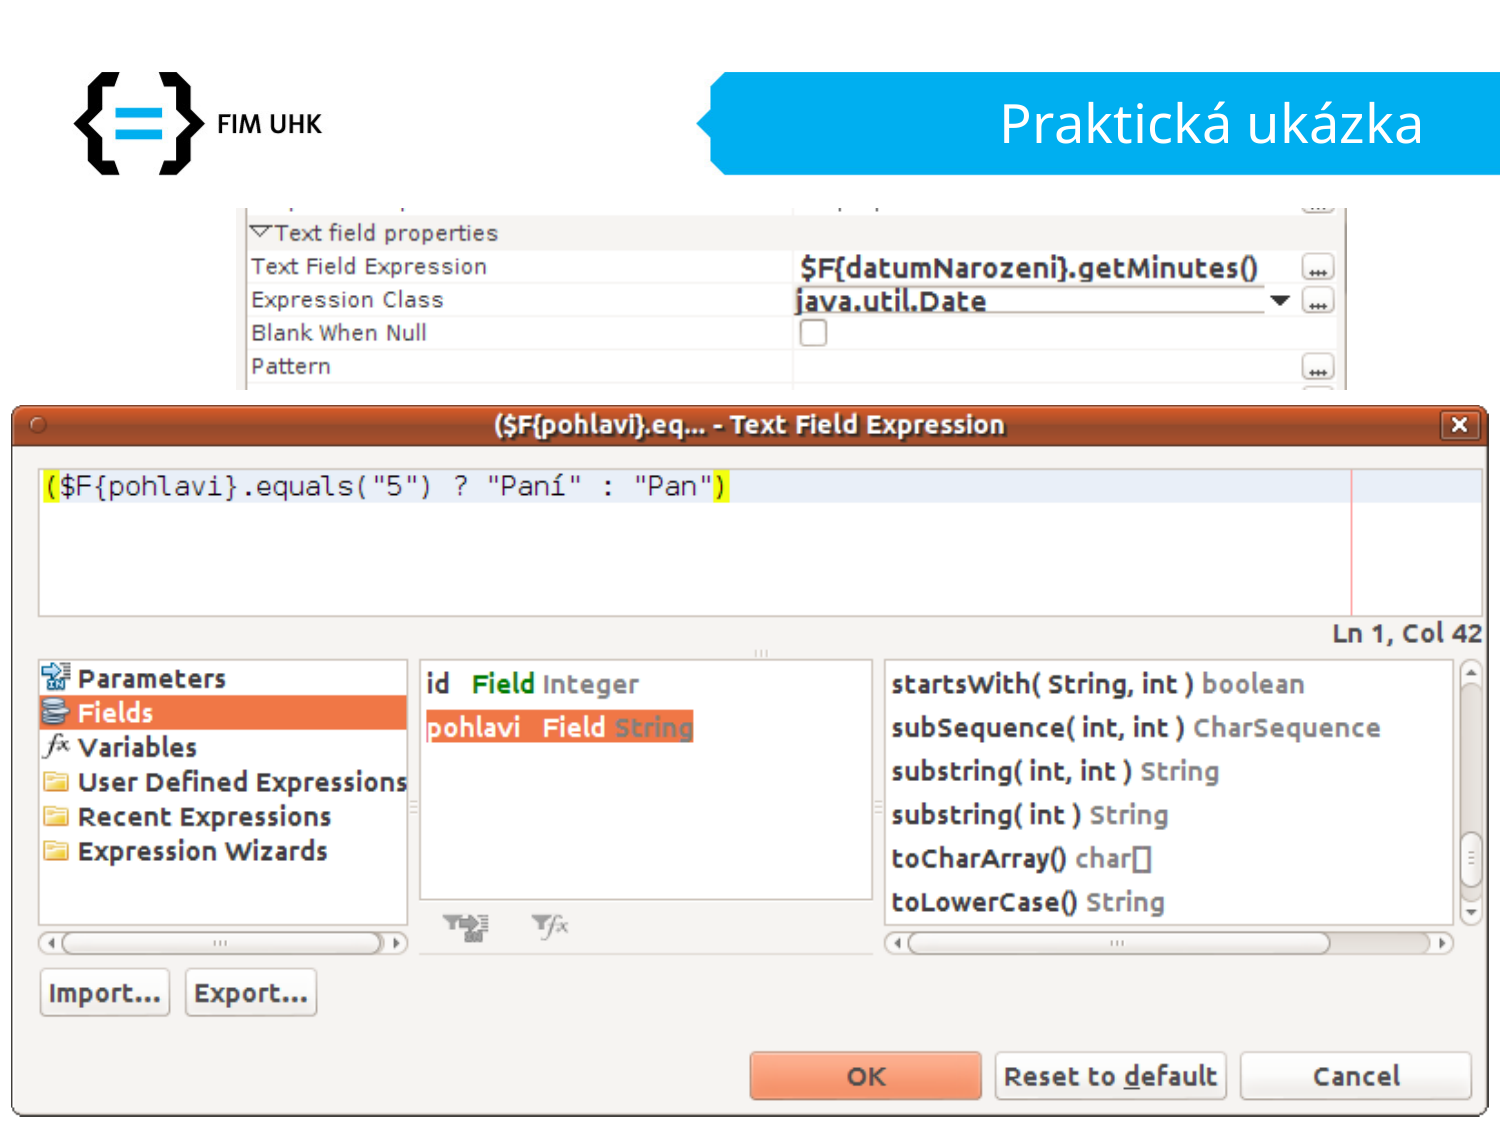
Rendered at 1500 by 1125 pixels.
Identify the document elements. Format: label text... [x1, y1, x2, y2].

title Praktická ukázka [756, 74, 1425, 170]
picture [0, 0, 1500, 1125]
